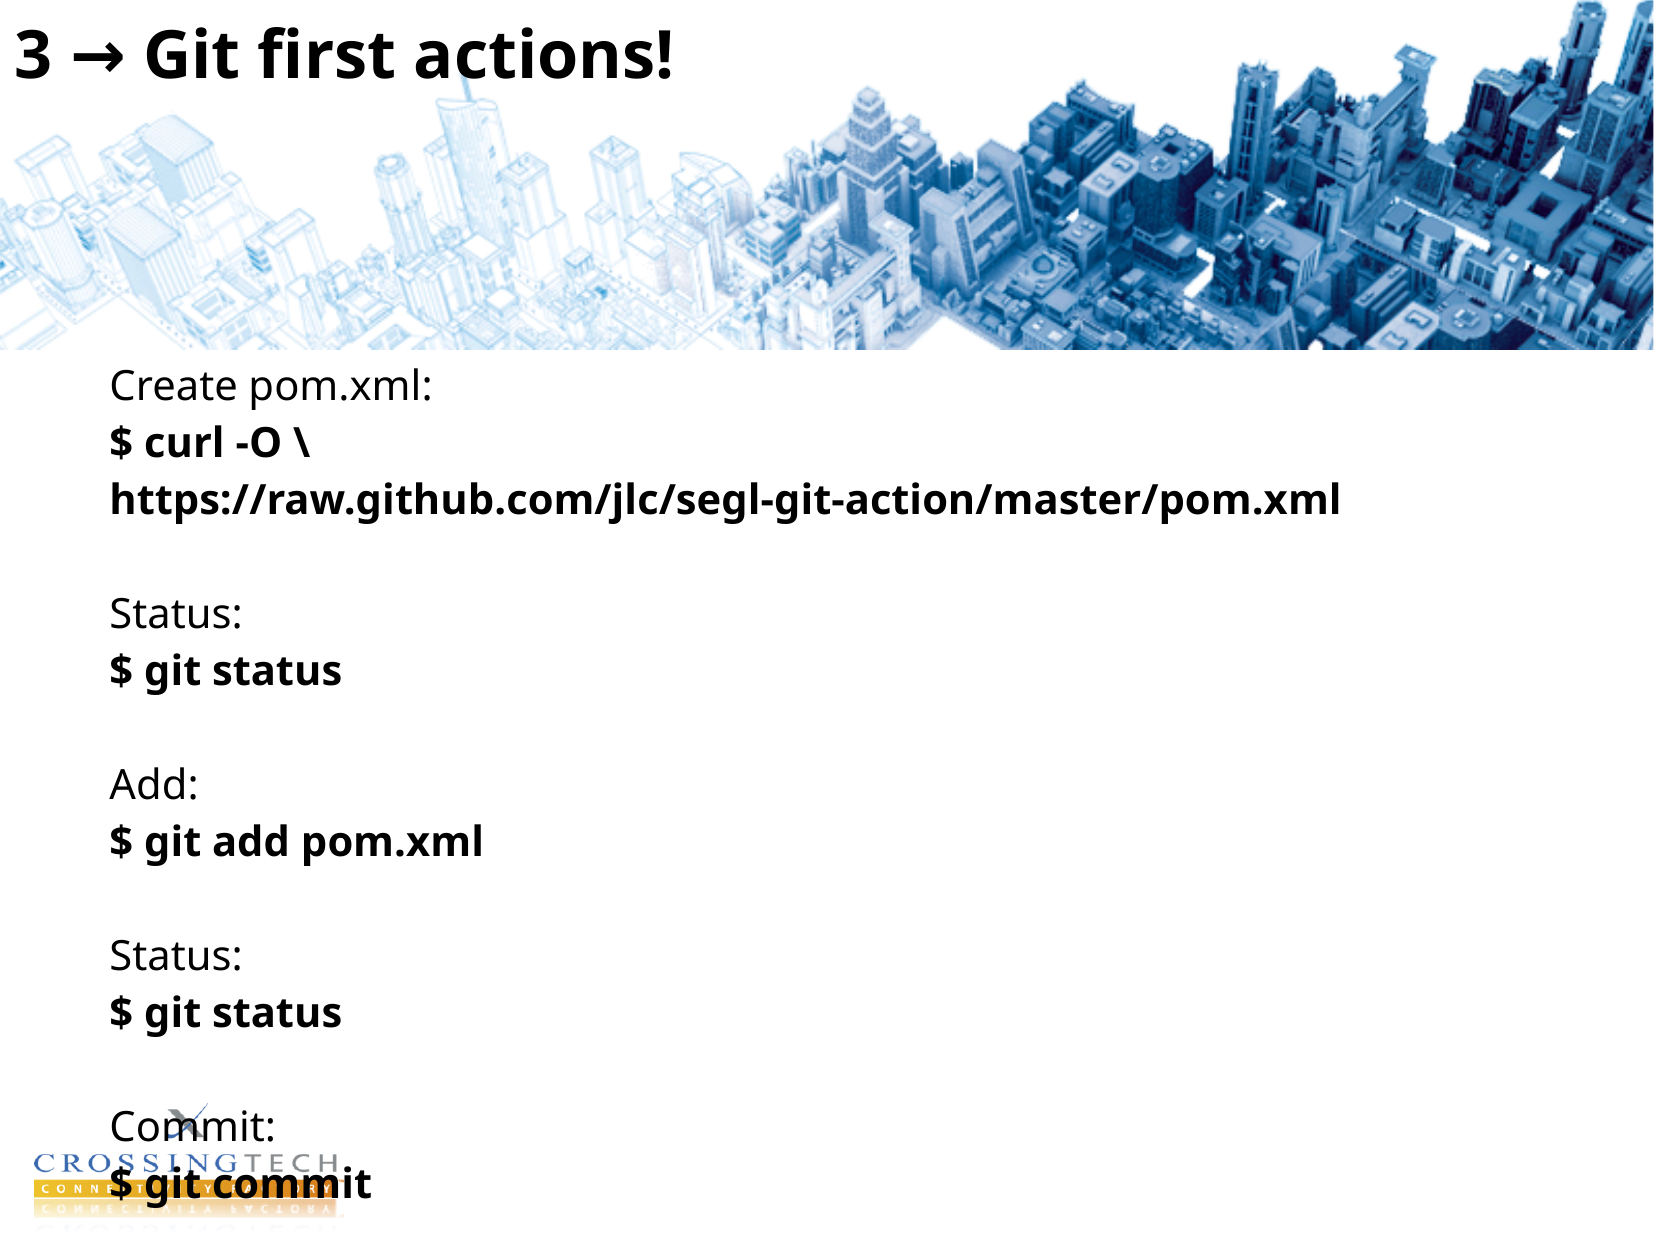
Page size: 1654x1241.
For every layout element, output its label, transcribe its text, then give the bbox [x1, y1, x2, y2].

text_box Create pom.xml: $ curl -O \ https://raw.github.com/jlc/segl-git-action/master/pom.xml Status: $ git status Add: $ git add pom.xml Status: $ git status Commit: $ git commit [94, 348, 1555, 1091]
picture [0, 0, 1654, 350]
picture [34, 1103, 344, 1237]
text_box 3 → Git first actions! [0, 0, 913, 93]
